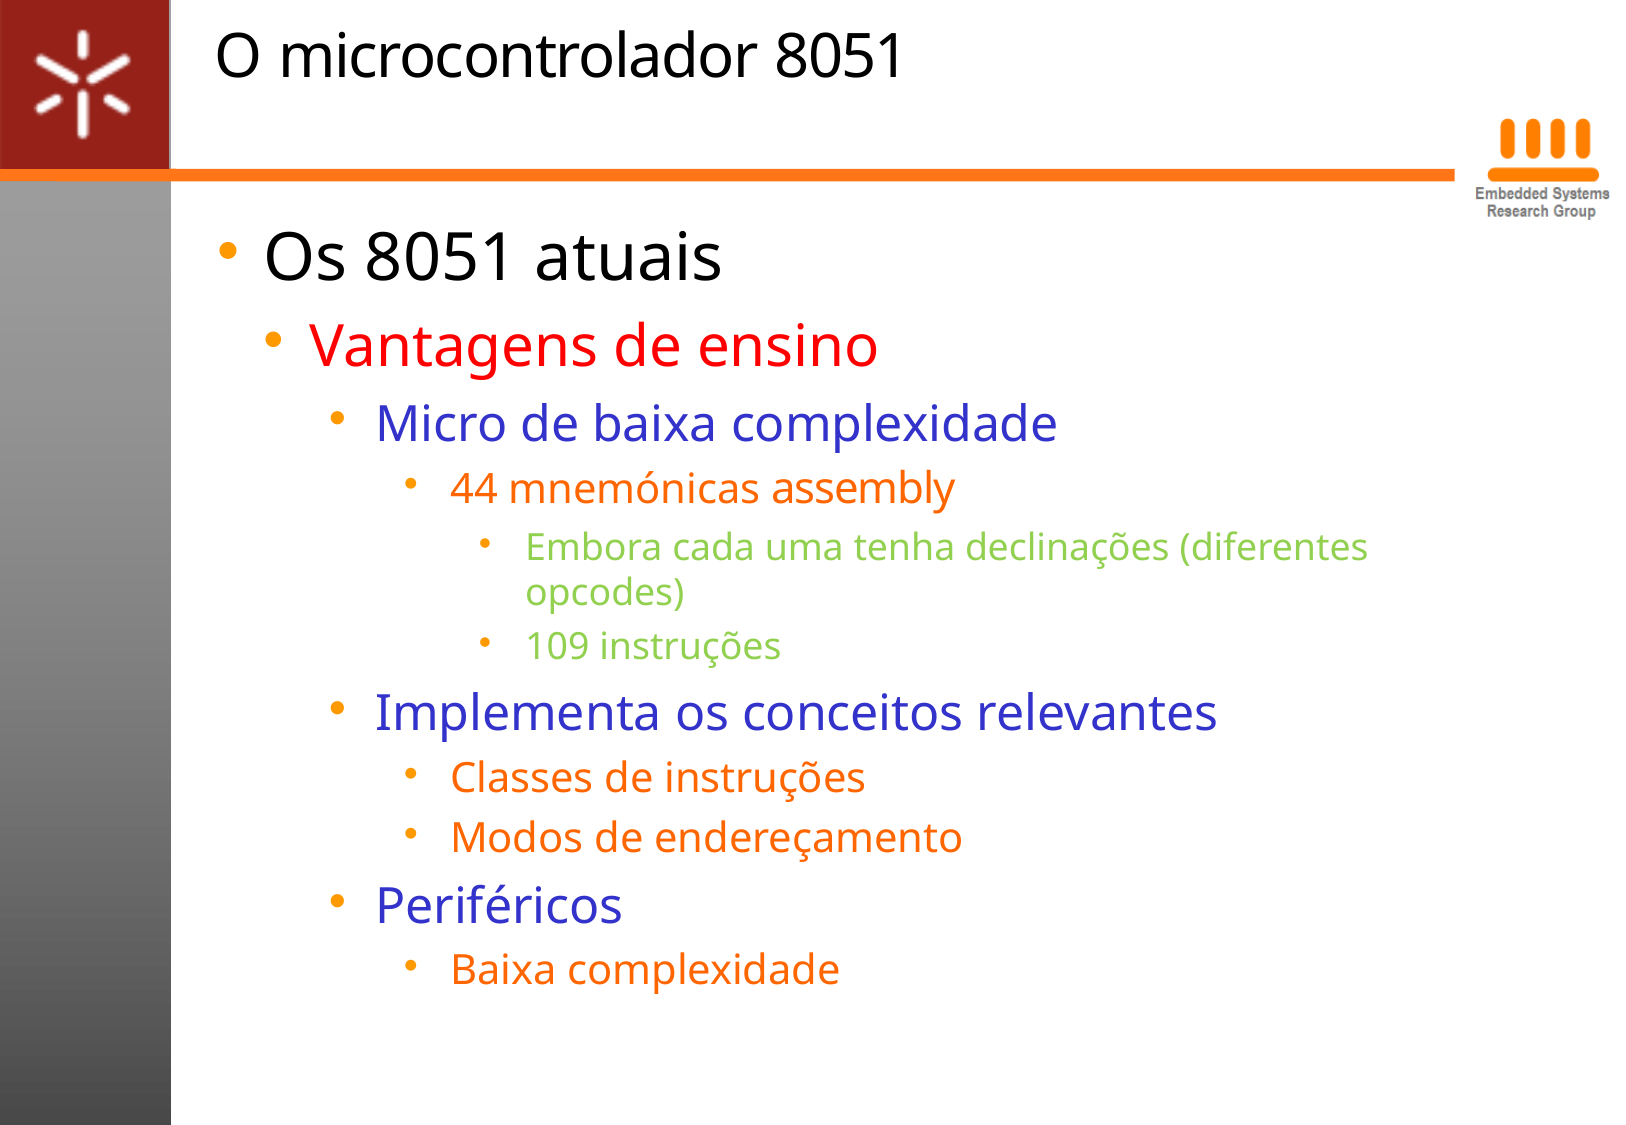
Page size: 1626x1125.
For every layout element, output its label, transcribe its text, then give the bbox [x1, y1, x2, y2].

picture [0, 0, 171, 169]
picture [0, 182, 171, 1125]
text_box Os 8051 atuais Vantagens de ensino Micro de baixa complexidade 44 mnemónicas assembly Embora cada uma tenha declinações (diferentes opcodes) 109 instruções Implementa os conceitos relevantes Classes de instruções Modos de endereçamento Periféricos Baixa complexidade [215, 196, 1487, 993]
picture [1475, 118, 1610, 220]
title O microcontrolador 8051 [212, 16, 1063, 234]
